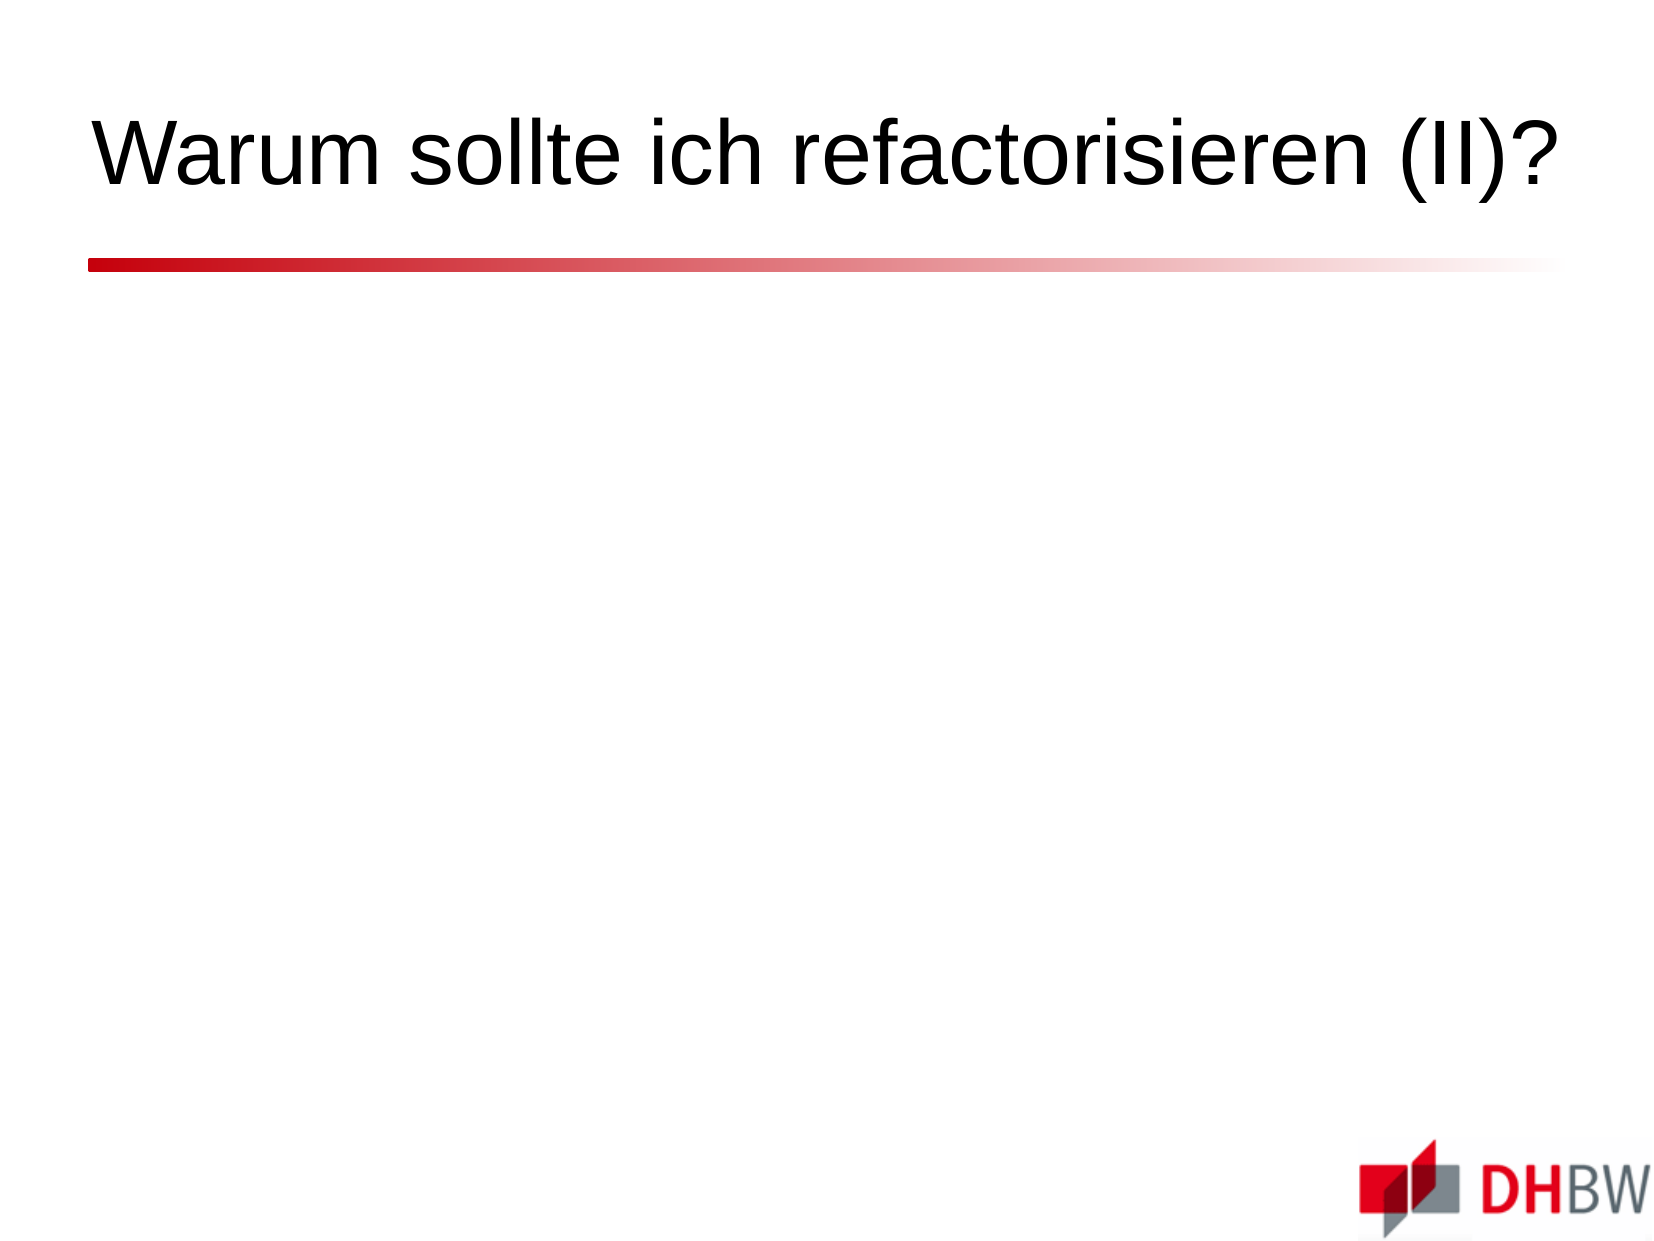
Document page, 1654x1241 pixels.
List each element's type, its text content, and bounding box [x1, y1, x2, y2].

title Warum sollte ich refactorisieren (II)? [82, 56, 1571, 250]
picture [1358, 1137, 1652, 1241]
